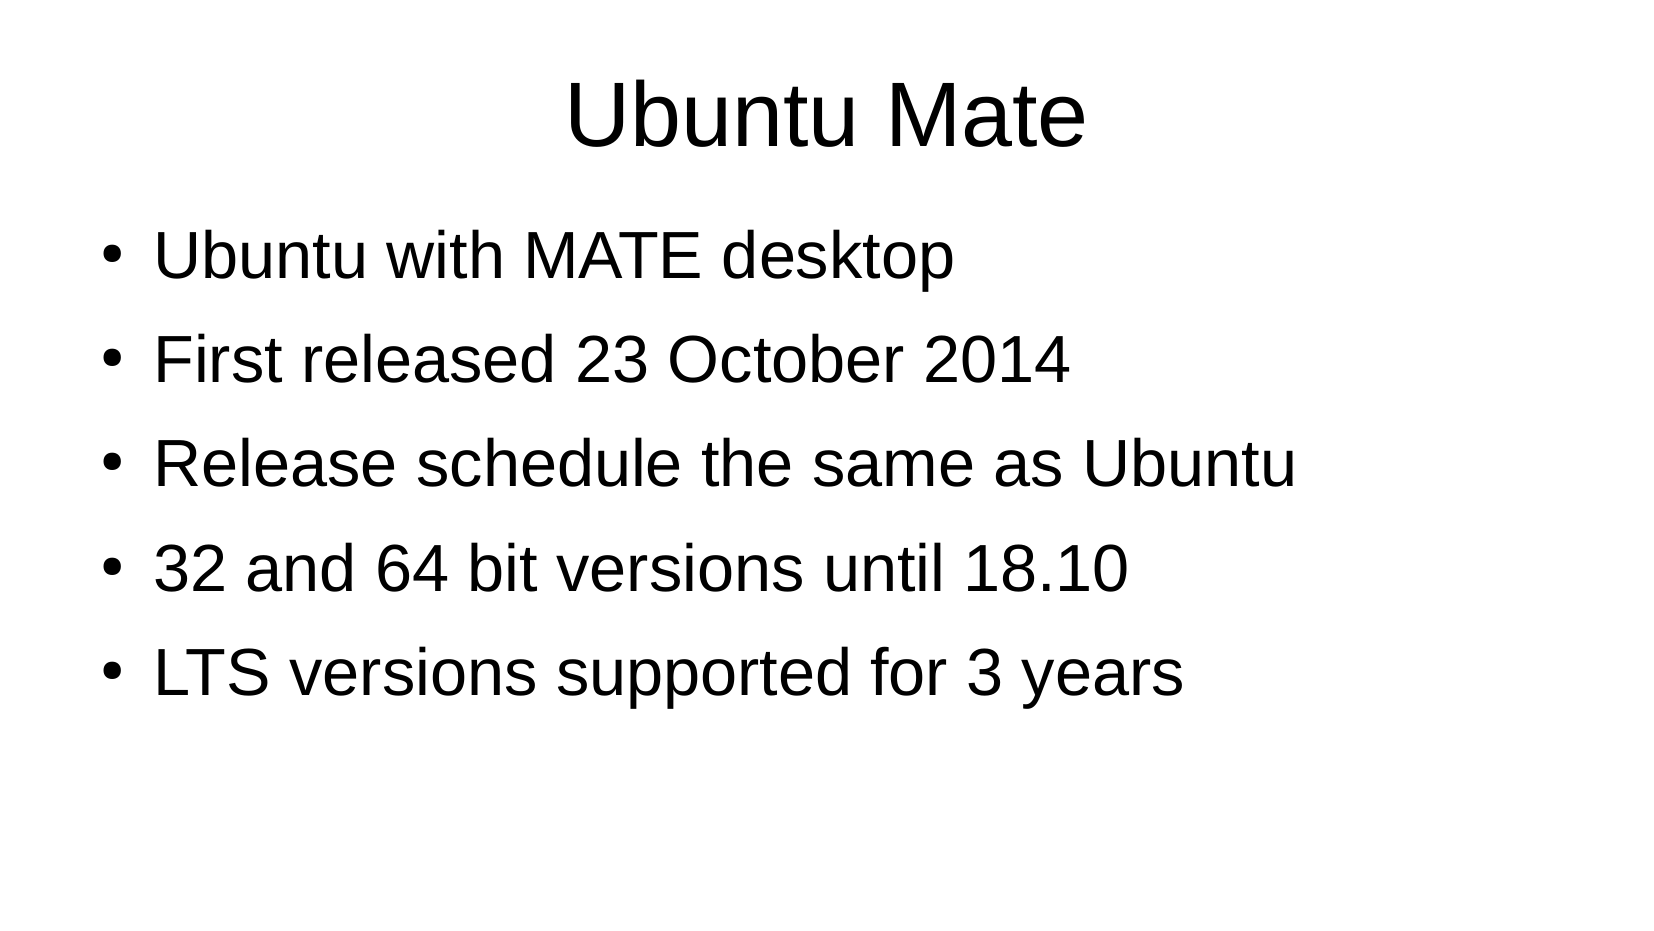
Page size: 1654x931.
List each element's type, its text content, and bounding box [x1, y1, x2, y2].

title Ubuntu Mate [82, 37, 1571, 193]
list Ubuntu with MATE desktop First released 23 October 2014 Release schedule the same as Ubuntu 32 and 64 bit versions until 18.10 LTS versions supported for 3 years [82, 217, 1571, 758]
